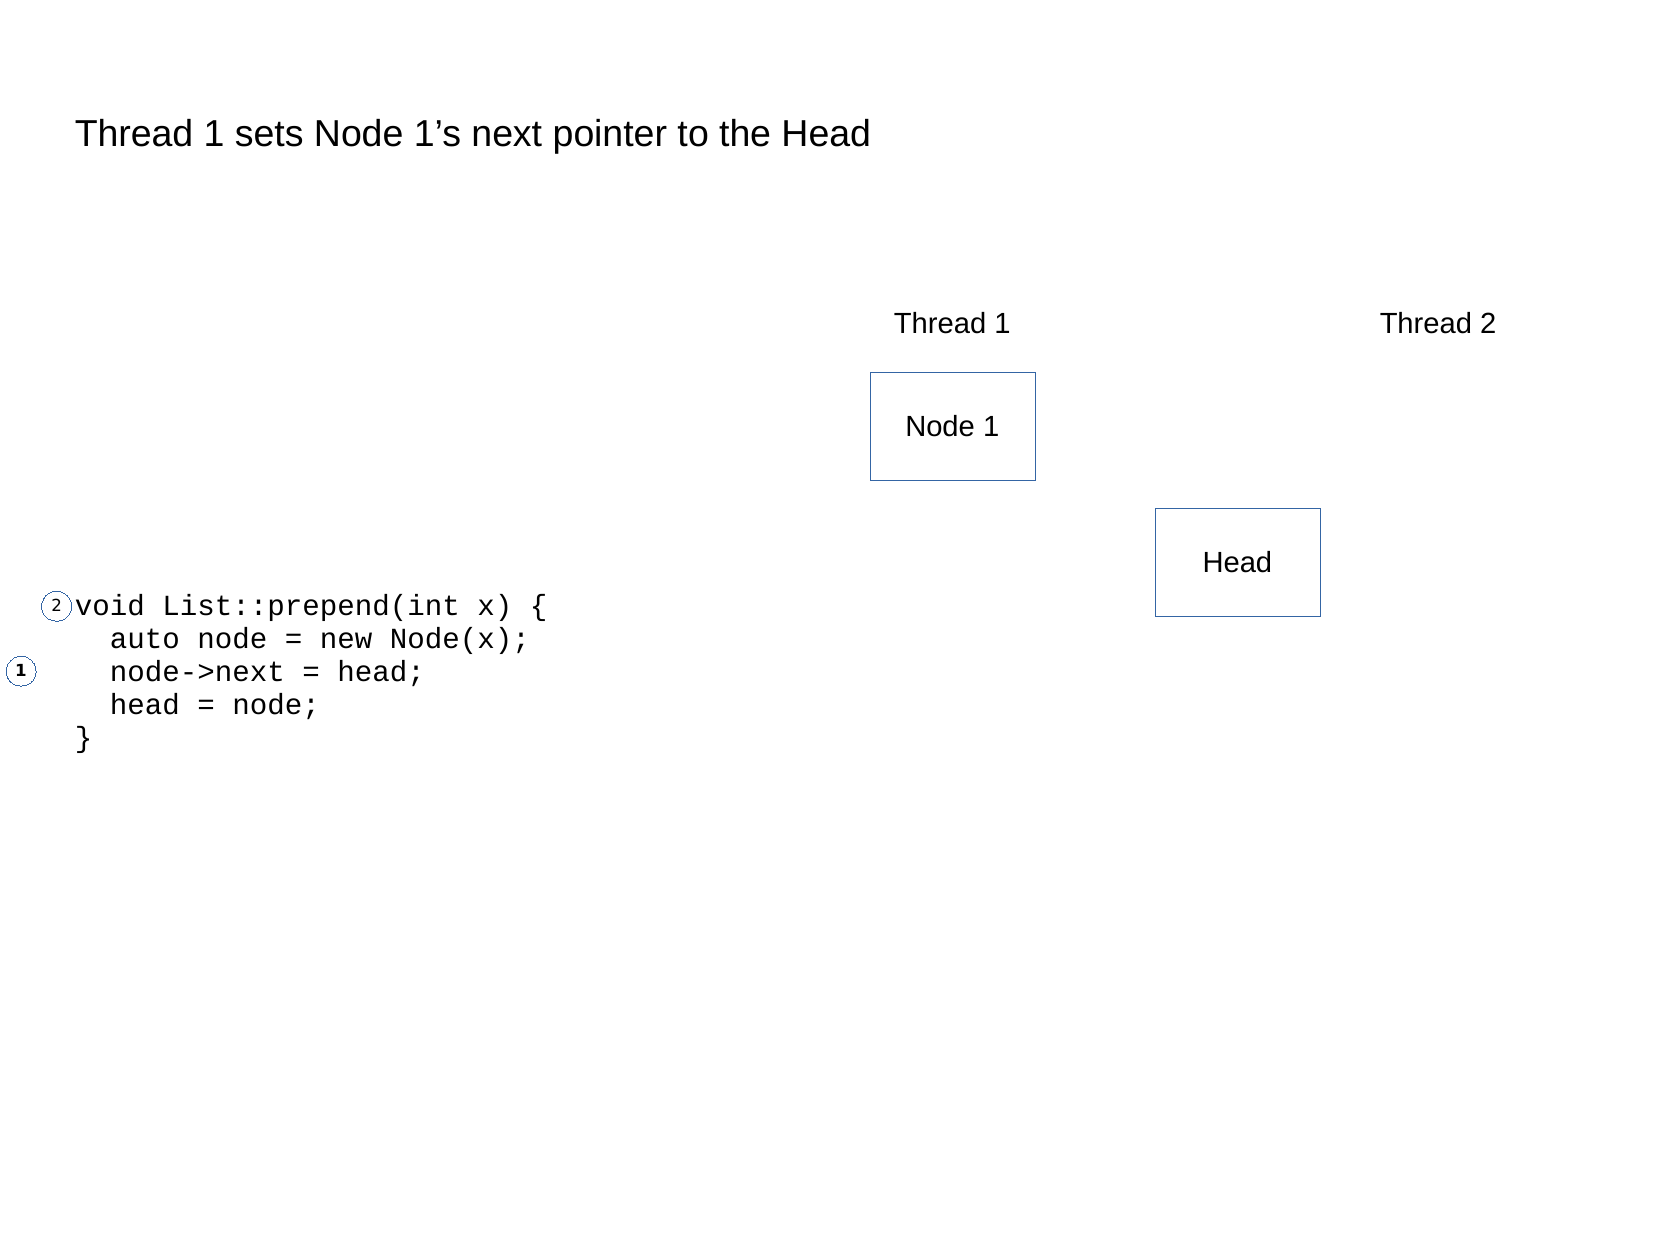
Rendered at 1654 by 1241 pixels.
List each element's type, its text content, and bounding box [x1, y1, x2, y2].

text_box Head [1155, 508, 1321, 617]
text_box Node 1 [870, 372, 1036, 481]
text_box Thread 1 sets Node 1’s next pointer to the Head [60, 104, 886, 162]
text_box Thread 2 [1365, 300, 1512, 348]
text_box 1 [6, 656, 37, 687]
text_box void List::prepend(int x) { auto node = new Node(x); node->next = head; head = node; } [60, 583, 563, 797]
text_box 2 [41, 591, 72, 622]
text_box Thread 1 [879, 300, 1026, 348]
